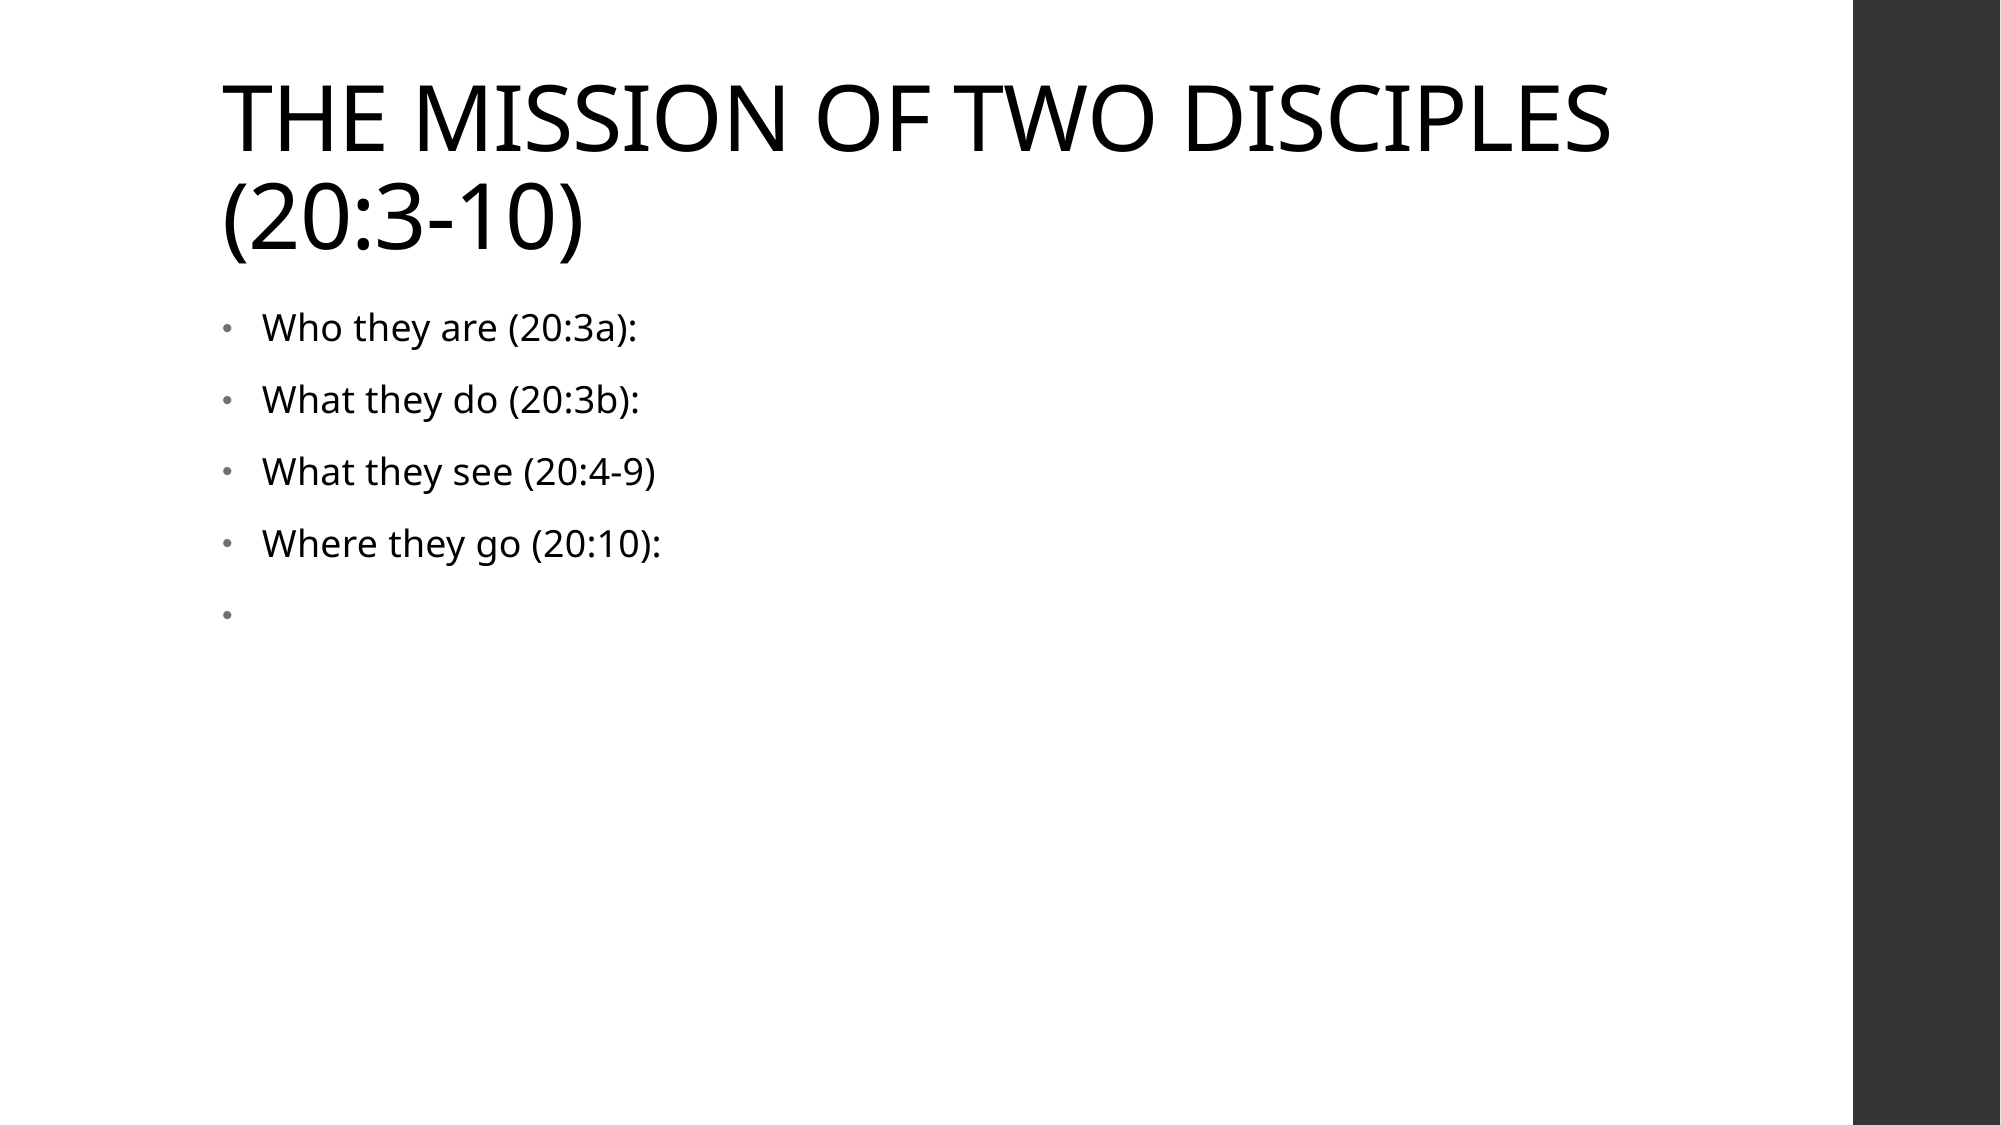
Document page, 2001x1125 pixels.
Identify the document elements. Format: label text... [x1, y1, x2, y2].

title THE MISSION OF TWO DISCIPLES (20:3-10) [206, 60, 1797, 278]
list Who they are (20:3a): What they do (20:3b): What they see (20:4-9) Where they go (20:10): [206, 299, 1617, 1014]
